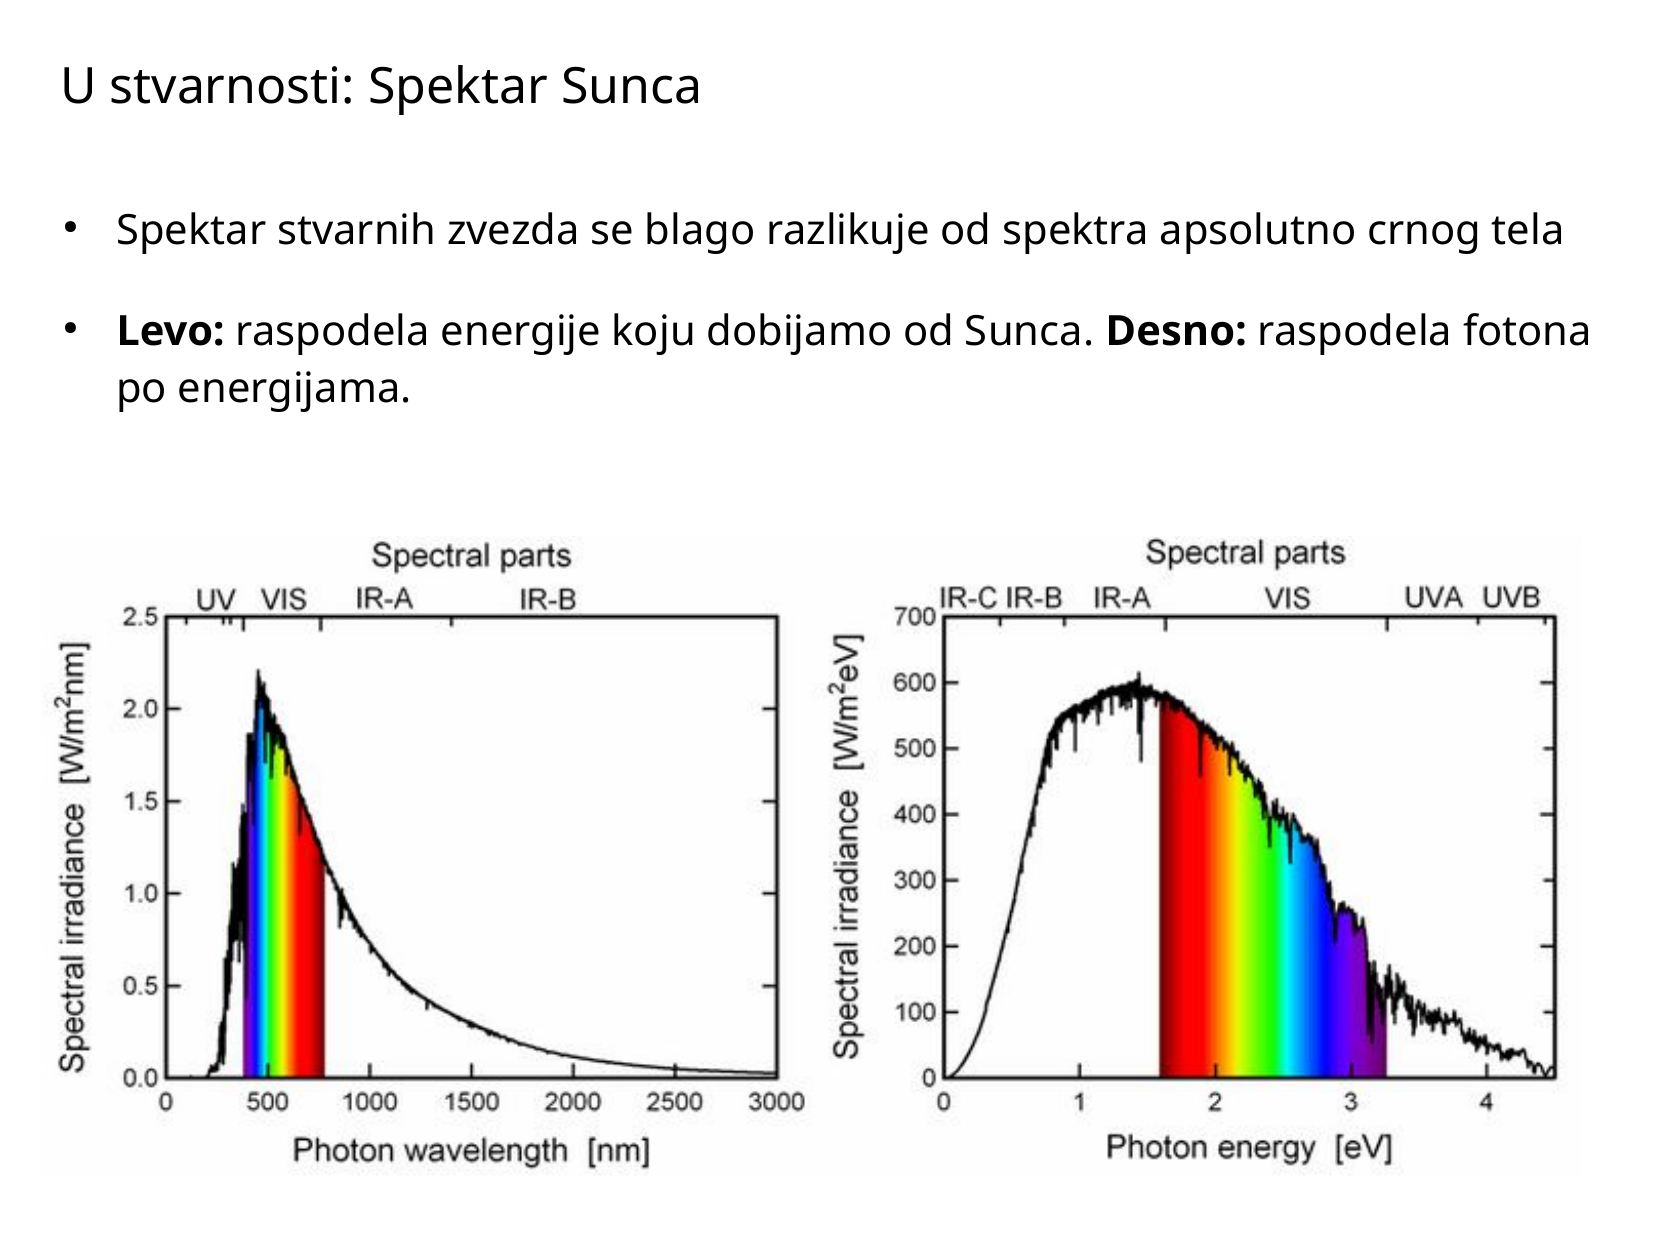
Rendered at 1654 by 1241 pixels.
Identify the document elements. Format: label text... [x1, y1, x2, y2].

picture [26, 536, 1582, 1183]
list Spektar stvarnih zvezda se blago razlikuje od spektra apsolutno crnog tela Levo: raspodela energije koju dobijamo od Sunca. Desno: raspodela fotona po energijama. [45, 199, 1635, 1173]
title U stvarnosti: Spektar Sunca [59, 17, 1648, 150]
